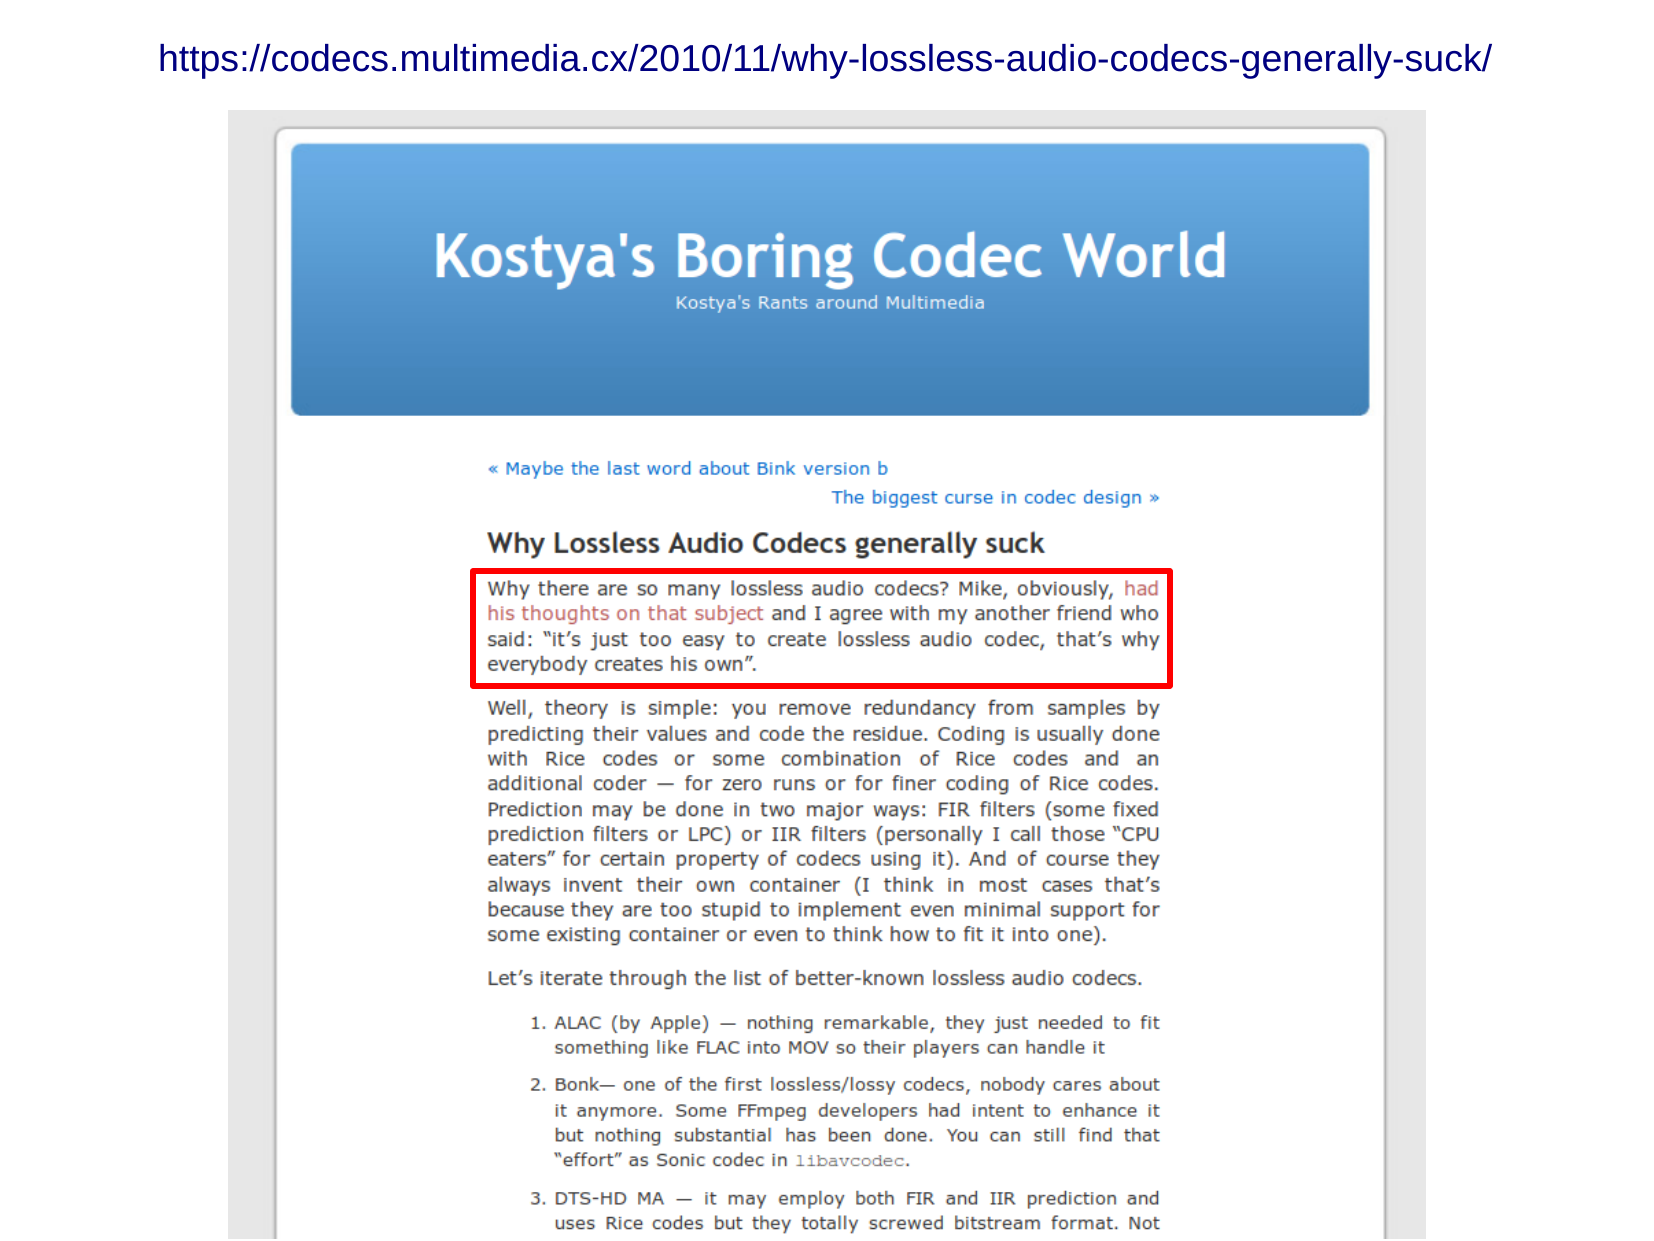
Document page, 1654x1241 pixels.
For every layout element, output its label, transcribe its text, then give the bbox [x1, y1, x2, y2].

text_box https://codecs.multimedia.cx/2010/11/why-lossless-audio-codecs-generally-suck/ [143, 30, 1511, 87]
picture [228, 110, 1426, 1239]
